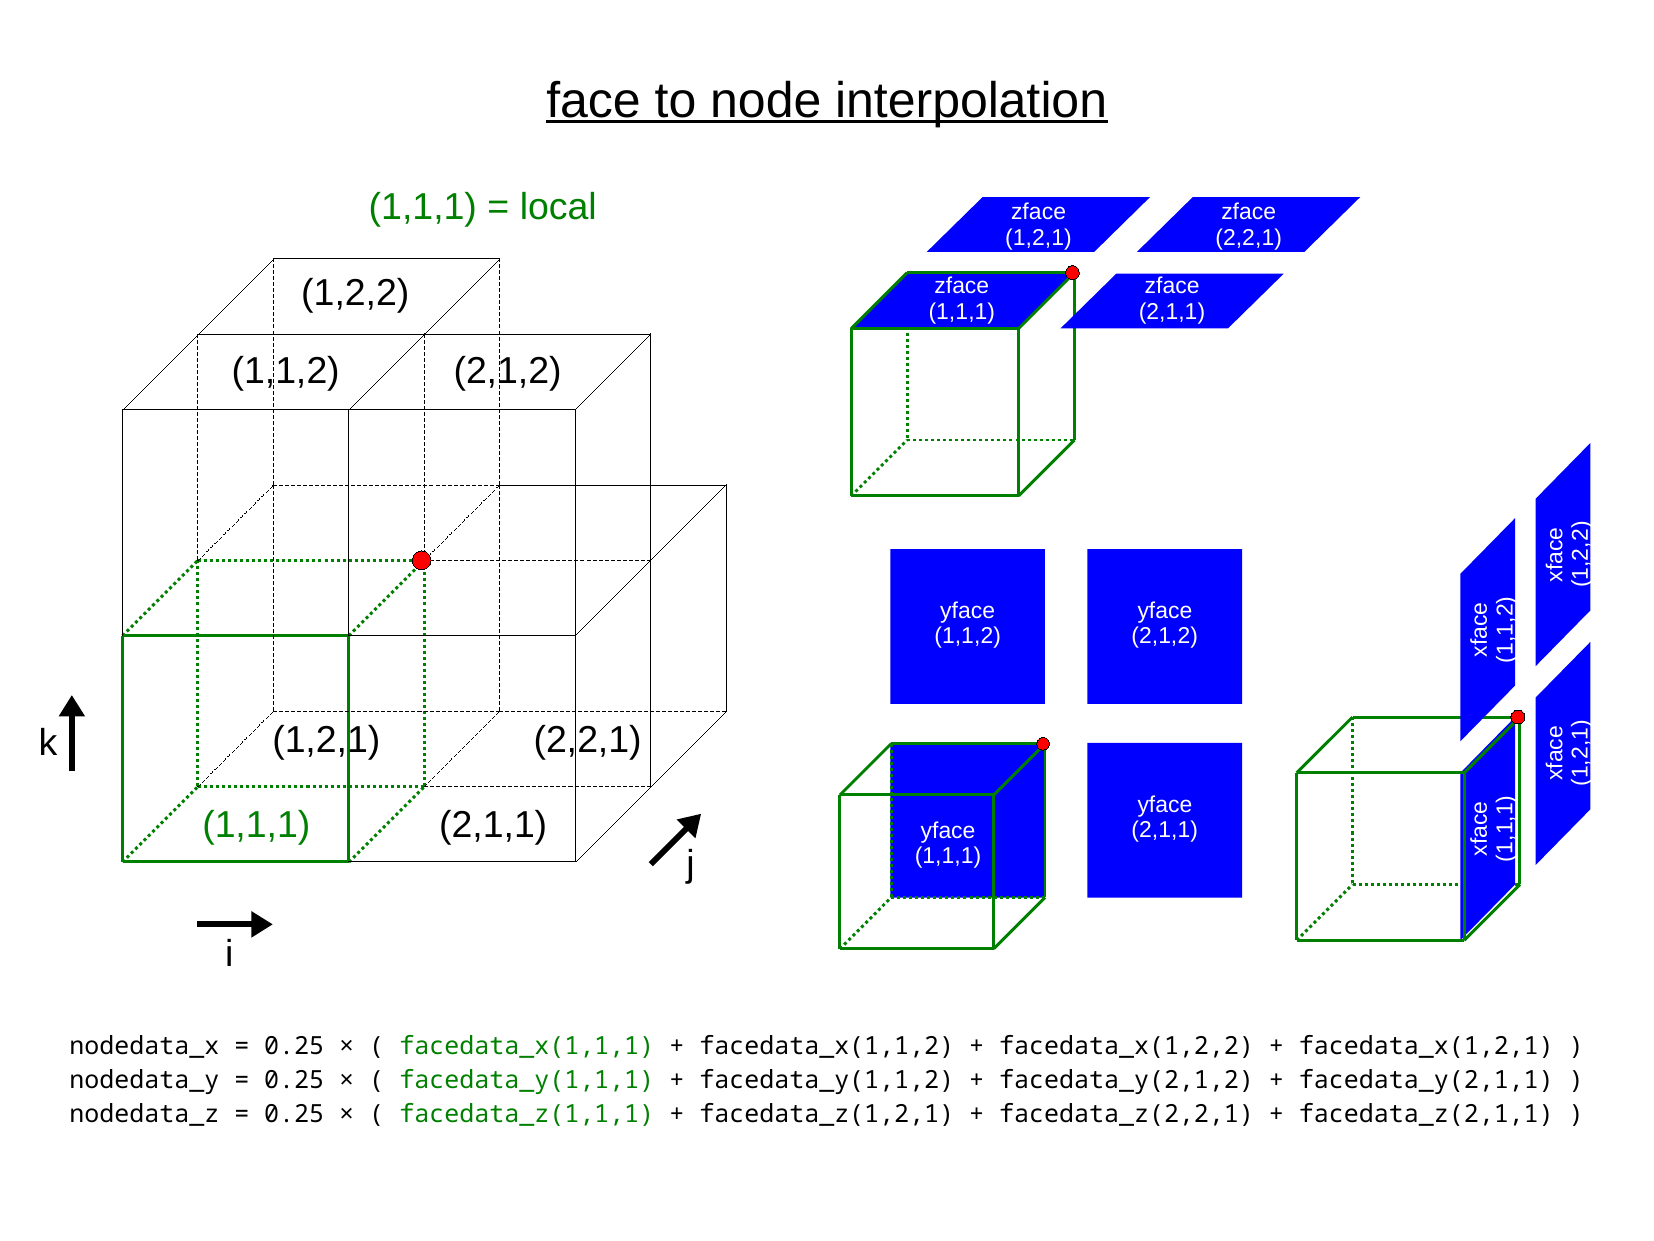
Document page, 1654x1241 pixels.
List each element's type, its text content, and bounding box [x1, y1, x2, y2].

text_box [1137, 197, 1195, 252]
text_box [1535, 641, 1591, 703]
text_box [1466, 879, 1516, 935]
text_box [926, 197, 985, 252]
text_box [890, 737, 1050, 898]
text_box [1469, 710, 1525, 763]
text_box yface (1,1,2) [914, 590, 1022, 674]
text_box [1535, 442, 1591, 504]
text_box [890, 549, 1045, 704]
text_box [412, 550, 432, 570]
text_box (1,1,1) [178, 795, 335, 853]
text_box xface (1,2,2) [1534, 504, 1602, 605]
text_box (1,1,1) = local [277, 177, 689, 235]
text_box [890, 796, 992, 898]
text_box yface (2,1,1) [1111, 784, 1219, 868]
text_box xface (1,2,1) [1534, 703, 1602, 804]
text_box (2,1,1) [424, 795, 563, 853]
text_box [1087, 549, 1243, 704]
text_box zface (2,2,1) [1195, 191, 1303, 259]
text_box zface (2,1,1) [1118, 265, 1226, 333]
text_box xface (1,1,1) [1458, 778, 1526, 879]
text_box [1460, 518, 1516, 579]
text_box face to node interpolation [468, 64, 1186, 136]
text_box (2,2,1) [518, 711, 657, 769]
text_box [1466, 726, 1516, 778]
text_box [1226, 273, 1284, 329]
text_box k [18, 714, 77, 771]
text_box [1535, 605, 1591, 667]
text_box yface (1,1,1) [894, 809, 992, 894]
text_box [856, 275, 908, 327]
text_box j [661, 834, 720, 892]
text_box [1535, 804, 1591, 865]
text_box [1303, 197, 1361, 252]
text_box xface (1,1,2) [1458, 579, 1526, 680]
text_box (1,2,1) [257, 711, 396, 769]
text_box yface (2,1,2) [1111, 590, 1219, 674]
text_box i [200, 924, 259, 982]
text_box [1016, 265, 1080, 327]
text_box nodedata_x = 0.25 × ( facedata_x(1,1,1) + facedata_x(1,1,2) + facedata_x(1,2,2) + facedata_x(1,2,1) ) nodedata_y = 0.25 × ( facedata_y(1,1,1) + facedata_y(1,1,2) + facedata_y(2,1,2) + facedata_y(2,1,1) ) nodedata_z = 0.25 × ( facedata_z(1,1,1) + facedata_z(1,2,1) + facedata_z(2,2,1) + facedata_z(2,1,1) ) [26, 1020, 1627, 1136]
text_box [1092, 197, 1151, 252]
text_box (1,1,2) [216, 341, 355, 399]
text_box [1060, 273, 1118, 329]
text_box [1460, 680, 1516, 742]
text_box yface (1,1,1) [995, 809, 1002, 894]
text_box [1087, 742, 1243, 898]
text_box zface (1,2,1) [985, 191, 1092, 259]
text_box (2,1,2) [438, 341, 577, 399]
text_box (1,2,2) [286, 263, 425, 321]
text_box zface (1,1,1) [908, 265, 1016, 333]
